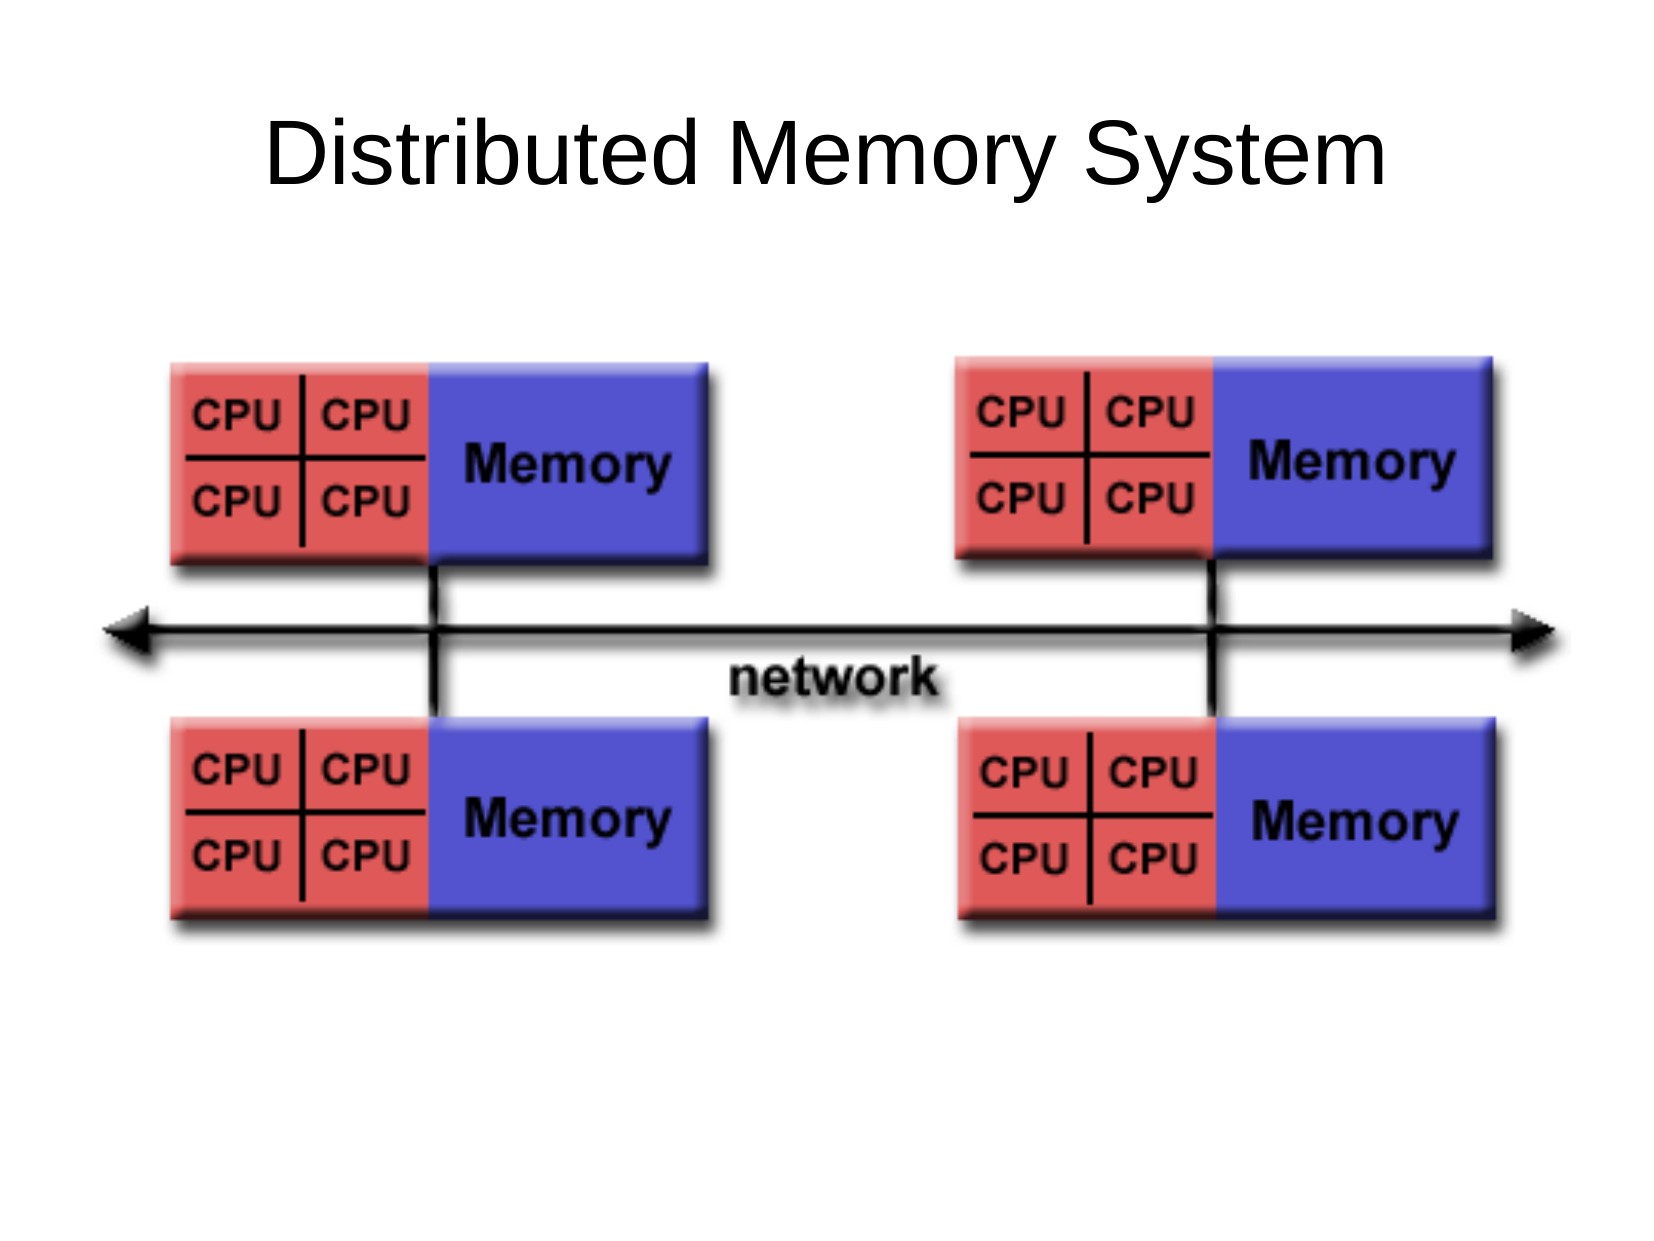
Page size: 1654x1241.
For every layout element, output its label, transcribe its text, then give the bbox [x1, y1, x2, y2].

title Distributed Memory System [82, 49, 1571, 257]
picture [82, 348, 1571, 952]
